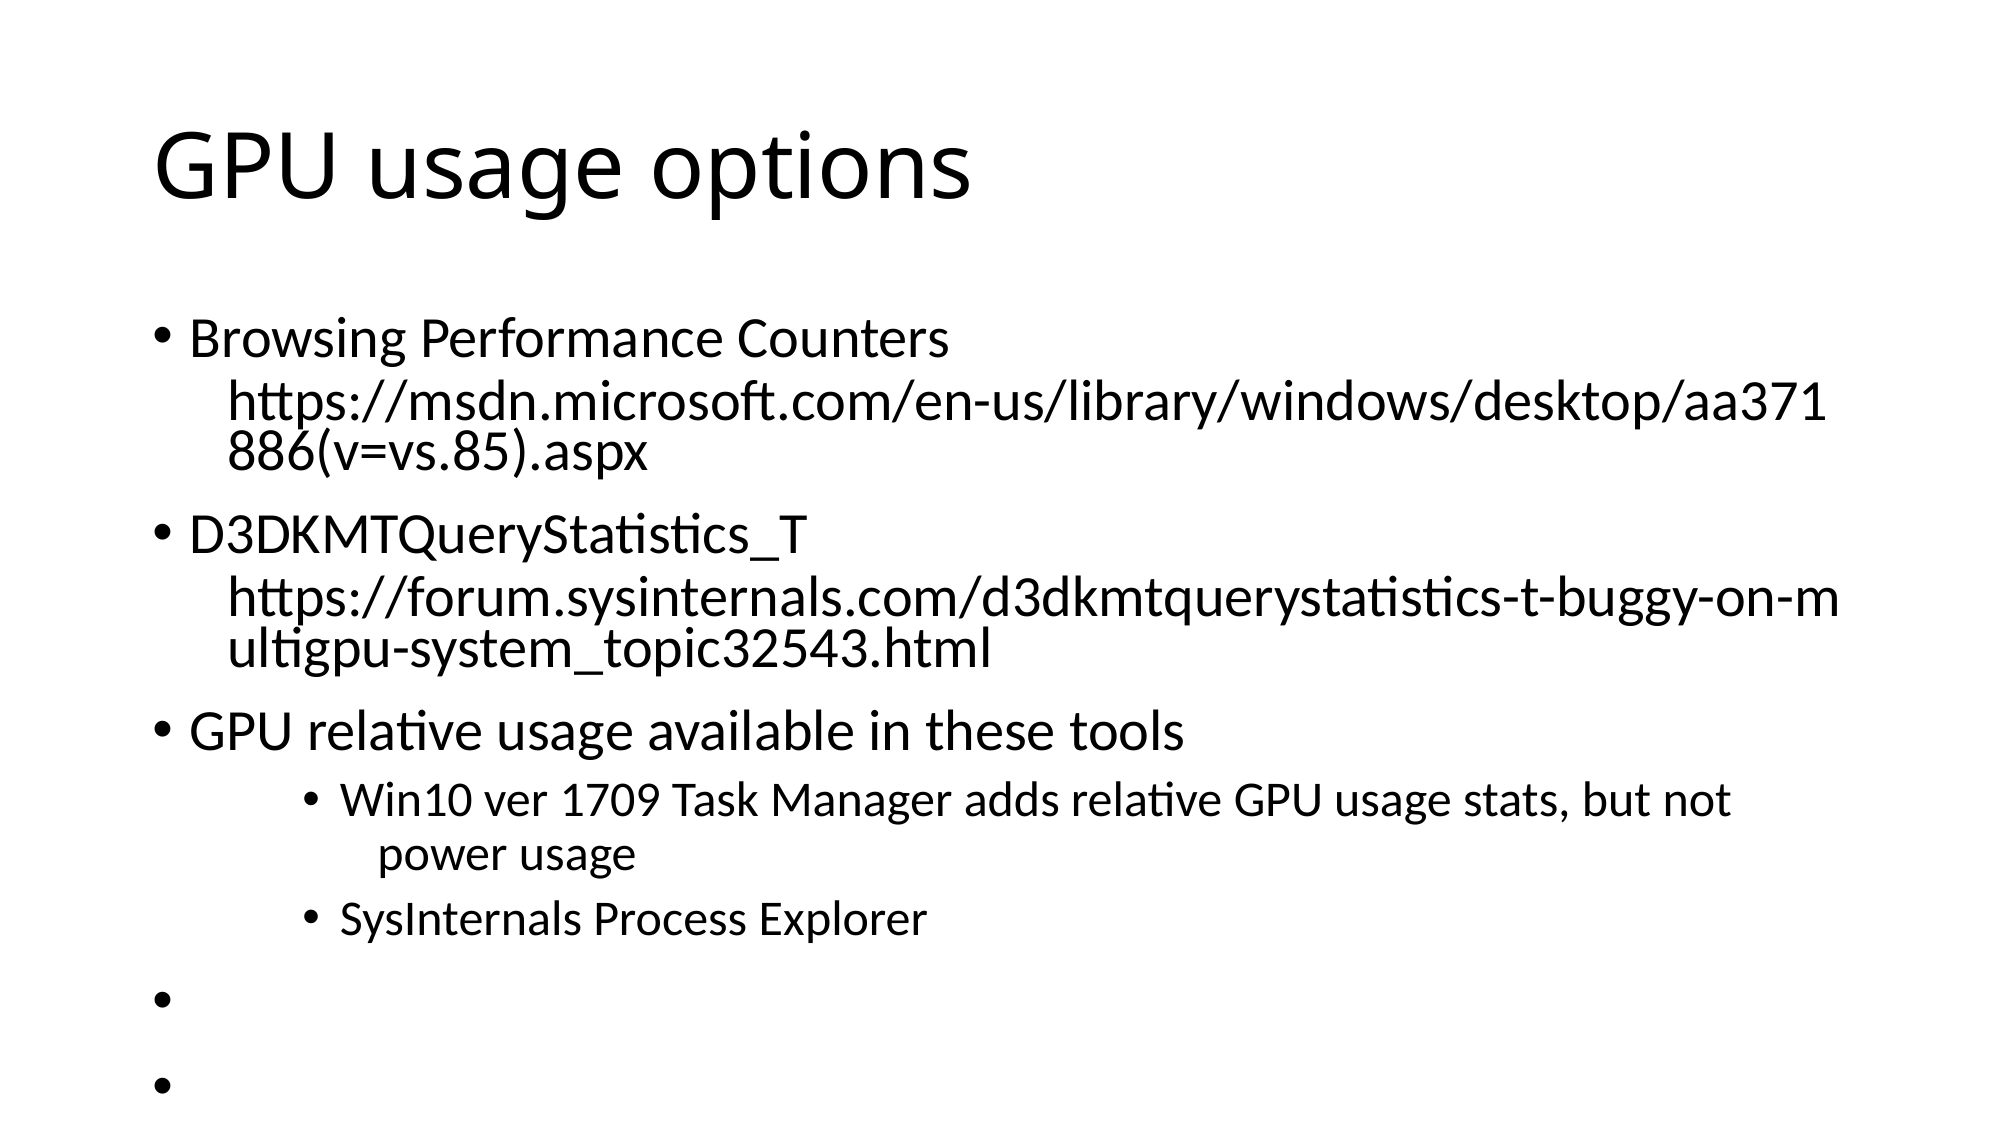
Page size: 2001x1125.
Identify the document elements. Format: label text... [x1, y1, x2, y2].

list Browsing Performance Counters https://msdn.microsoft.com/en-us/library/windows/desktop/aa371886(v=vs.85).aspx D3DKMTQueryStatistics_T https://forum.sysinternals.com/d3dkmtquerystatistics-t-buggy-on-multigpu-system_topic32543.html GPU relative usage available in these tools Win10 ver 1709 Task Manager adds relative GPU usage stats, but not power usage SysInternals Process Explorer [137, 299, 1863, 1014]
title GPU usage options [137, 59, 1863, 278]
